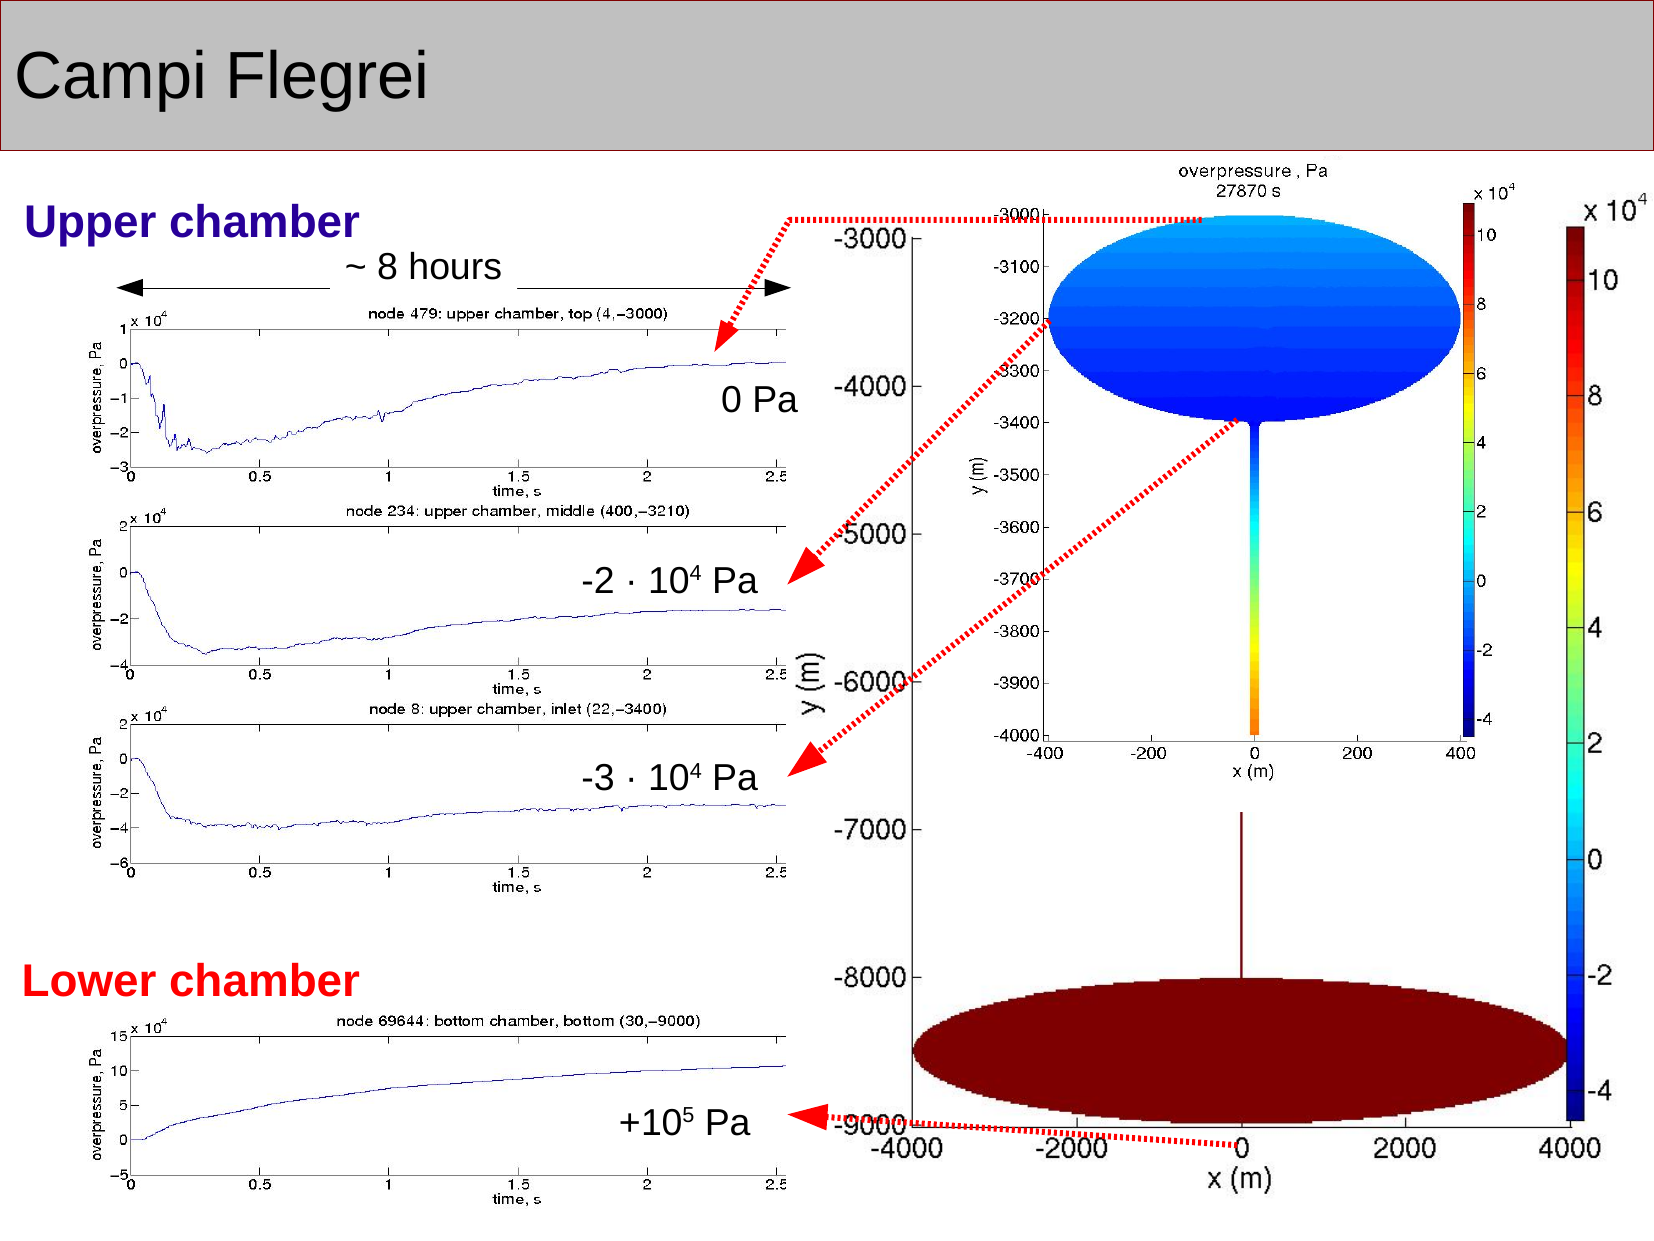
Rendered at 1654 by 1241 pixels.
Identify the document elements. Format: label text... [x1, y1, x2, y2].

text_box Upper chamber [9, 188, 376, 255]
text_box ~ 8 hours [330, 237, 518, 295]
text_box -3 · 104 Pa [566, 749, 771, 808]
text_box Lower chamber [6, 947, 376, 1014]
text_box 0 Pa [706, 370, 814, 428]
text_box +105 Pa [604, 1093, 766, 1153]
text_box -2 · 104 Pa [566, 551, 771, 610]
text_box Campi Flegrei [0, 0, 1654, 151]
picture [0, 155, 1653, 1241]
